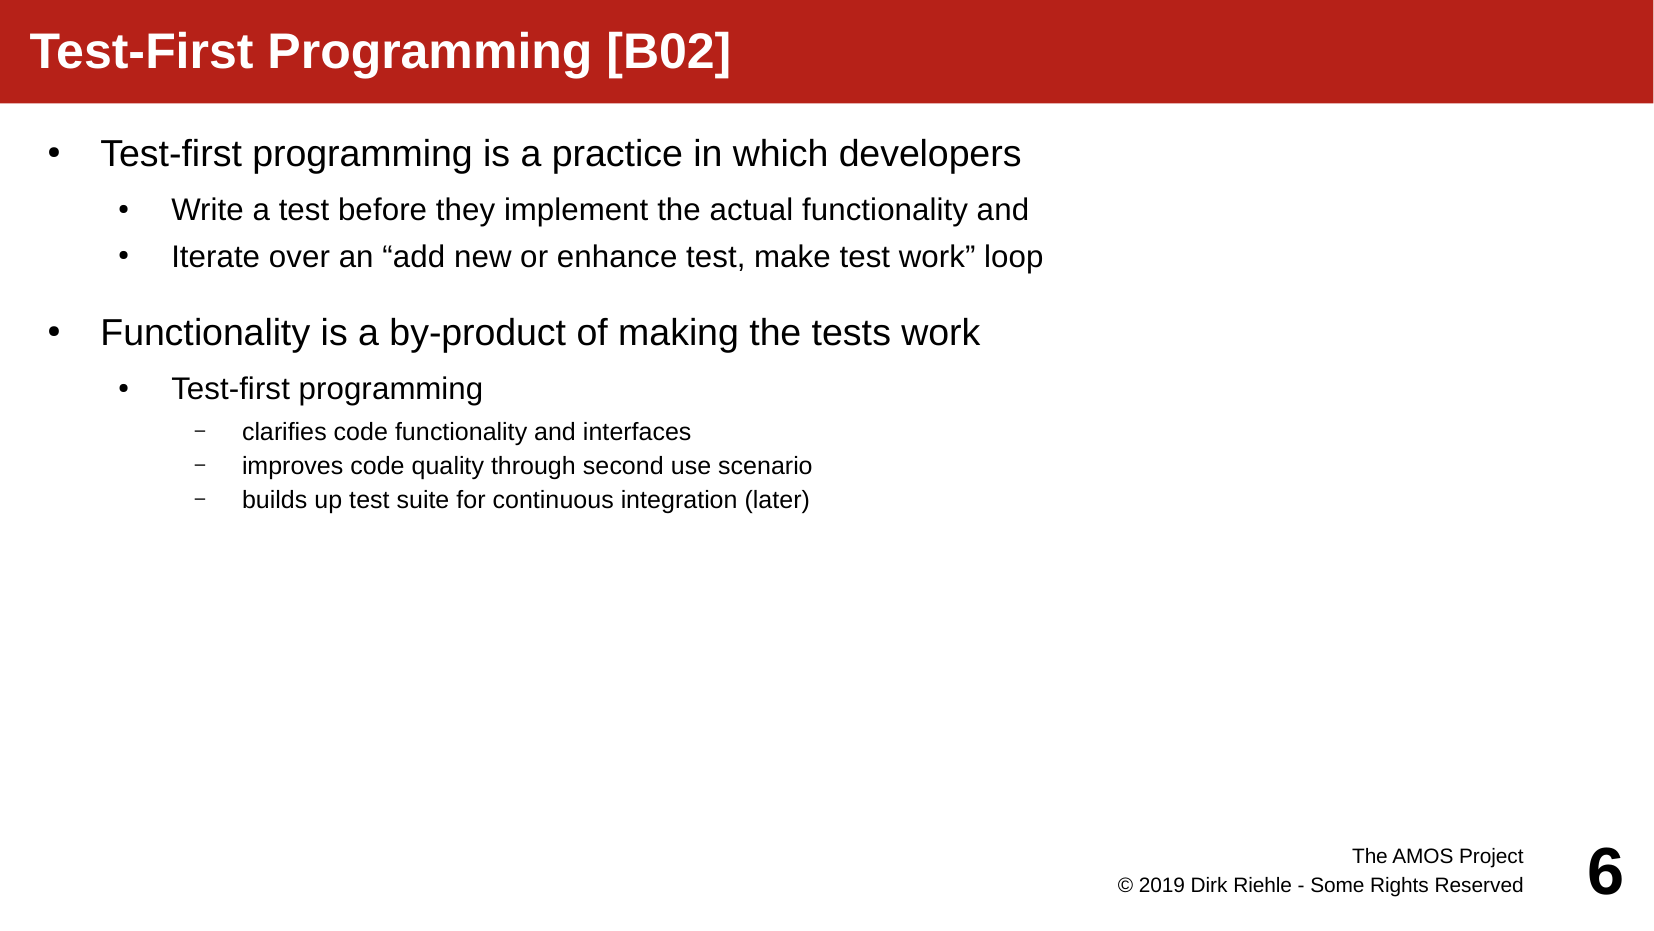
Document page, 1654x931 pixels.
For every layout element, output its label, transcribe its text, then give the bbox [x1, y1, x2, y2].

title Test-First Programming [B02] [0, 0, 1654, 104]
list Test-first programming is a practice in which developers Write a test before they implement the actual functionality and Iterate over an “add new or enhance test, make test work” loop Functionality is a by-product of making the tests work Test-first programming clarifies code functionality and interfaces improves code quality through second use scenario builds up test suite for continuous integration (later) [29, 132, 1625, 798]
